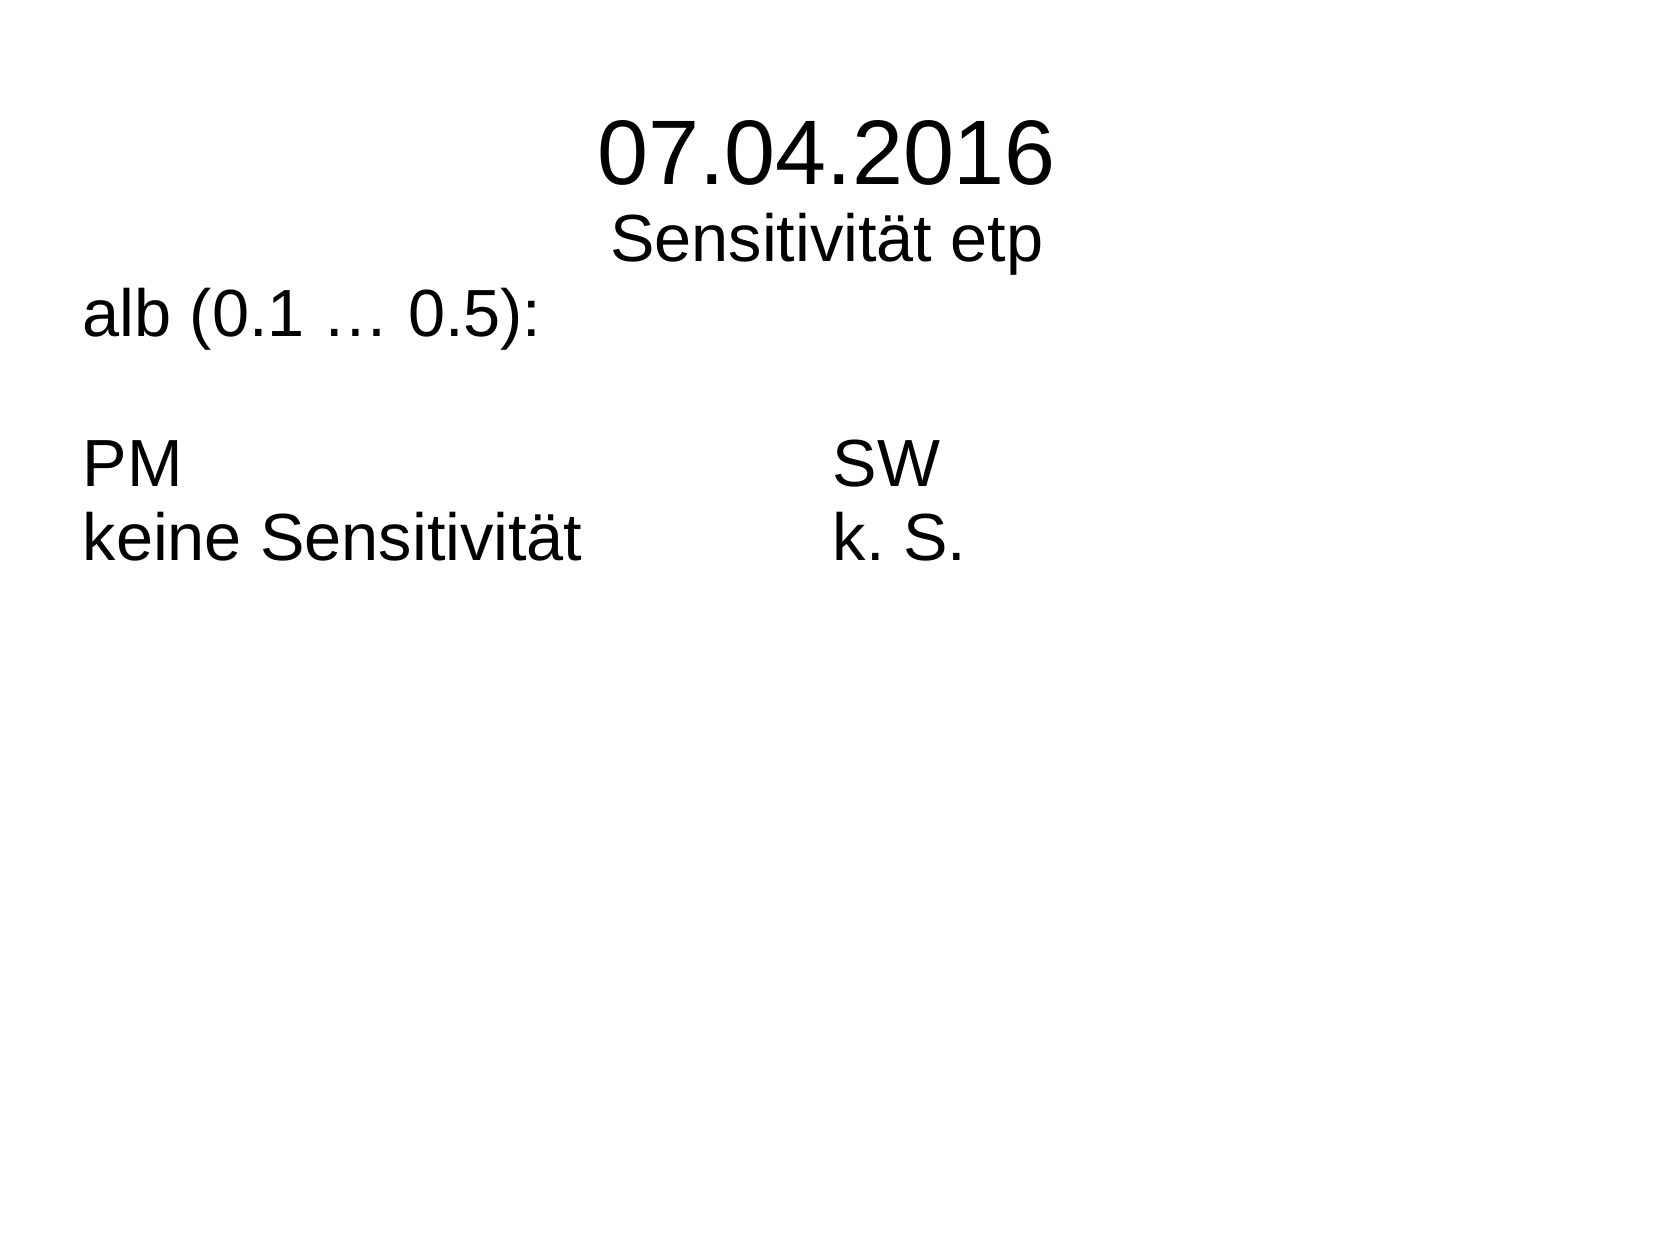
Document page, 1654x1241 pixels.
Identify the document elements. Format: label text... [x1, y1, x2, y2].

subtitle Sensitivität etp alb (0.1 … 0.5): PM SW keine Sensitivität k. S. [82, 201, 1571, 1099]
title 07.04.2016 [82, 49, 1571, 201]
